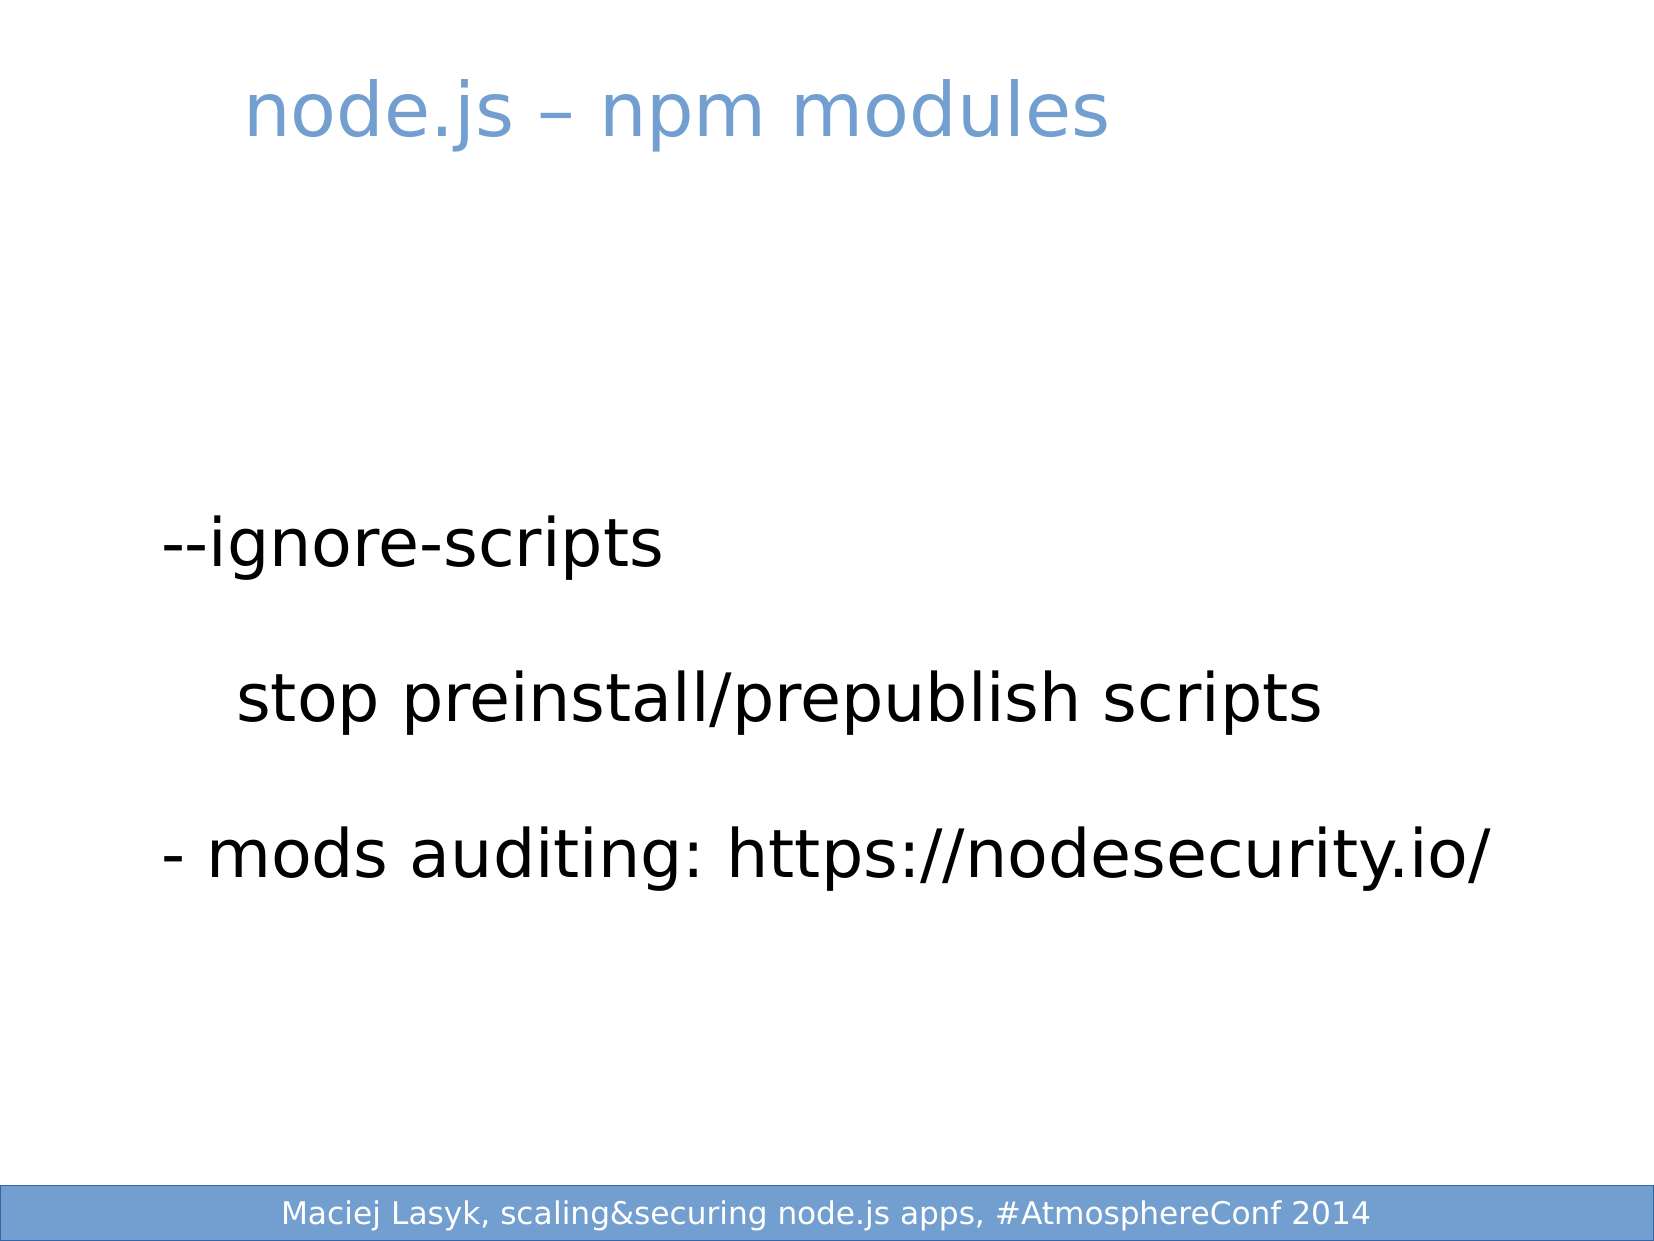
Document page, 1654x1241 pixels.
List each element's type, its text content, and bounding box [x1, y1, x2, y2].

text_box node.js – npm modules [228, 60, 1127, 163]
text_box --ignore-scripts stop preinstall/prepublish scripts - mods auditing: https://nodesecurity.io/ [146, 419, 1508, 823]
text_box Maciej Lasyk, scaling&securing node.js apps, #AtmosphereConf 2014 [266, 1188, 1388, 1240]
text_box [0, 1185, 1654, 1241]
